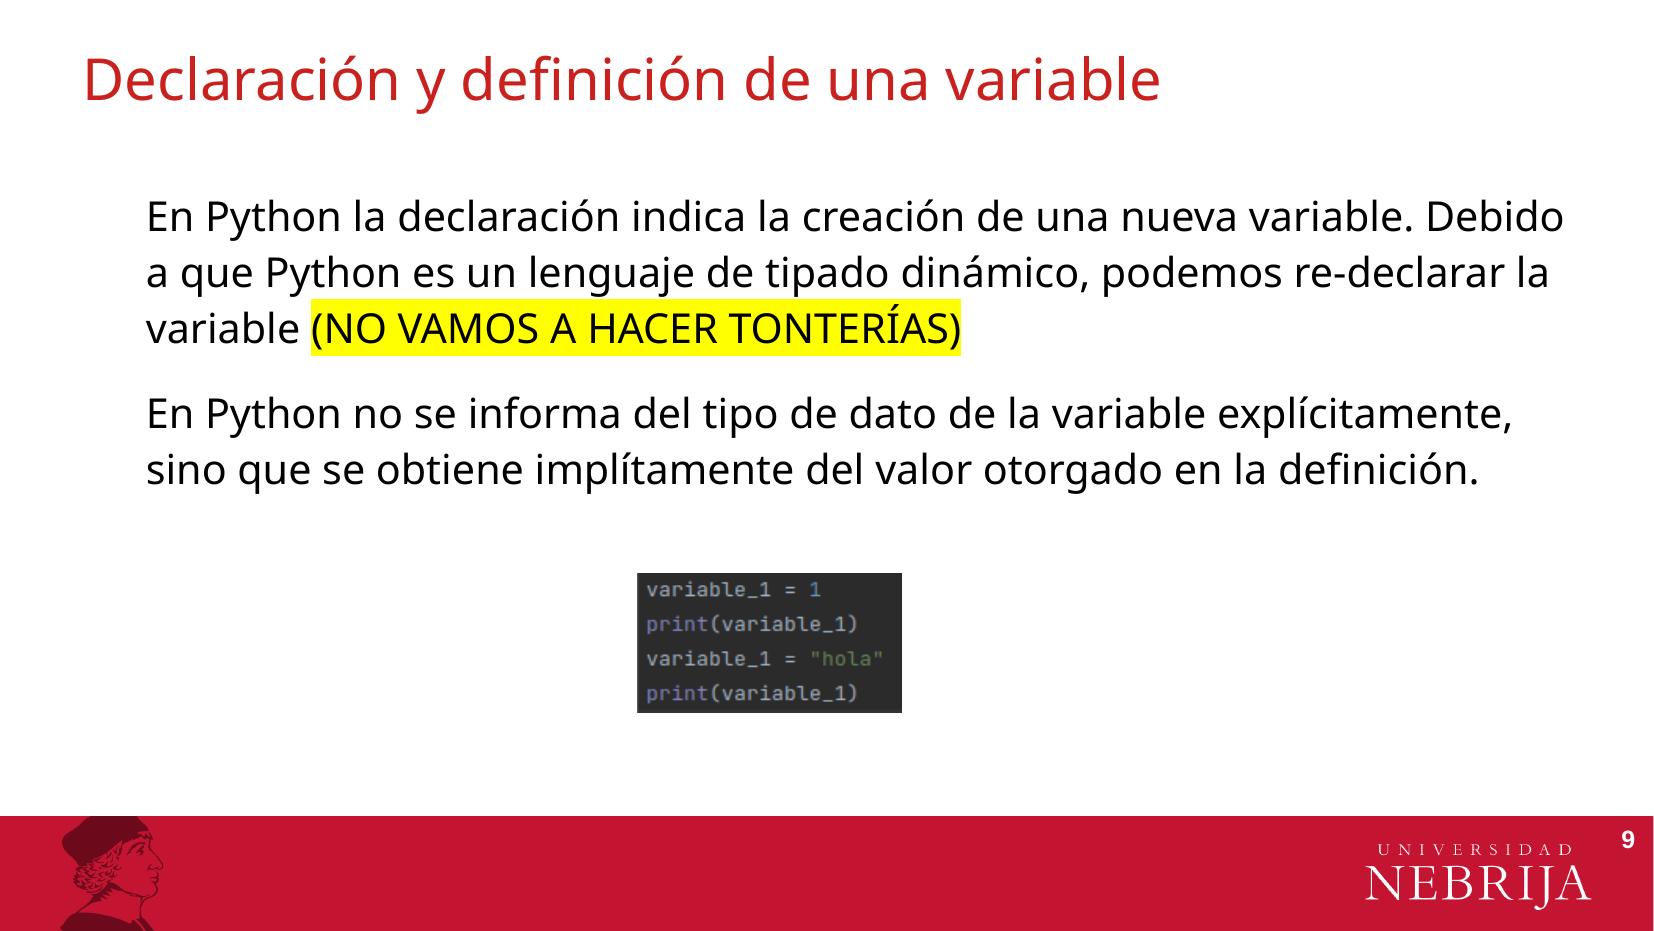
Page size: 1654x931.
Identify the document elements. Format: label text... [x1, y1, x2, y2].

title Declaración y definición de una variable [82, 0, 1571, 156]
picture [637, 573, 902, 713]
list En Python la declaración indica la creación de una nueva variable. Debido a que Python es un lenguaje de tipado dinámico, podemos re-declarar la variable (NO VAMOS A HACER TONTERÍAS) En Python no se informa del tipo de dato de la variable explícitamente, sino que se obtiene implítamente del valor otorgado en la definición. [75, 187, 1576, 788]
picture [0, 816, 1654, 931]
